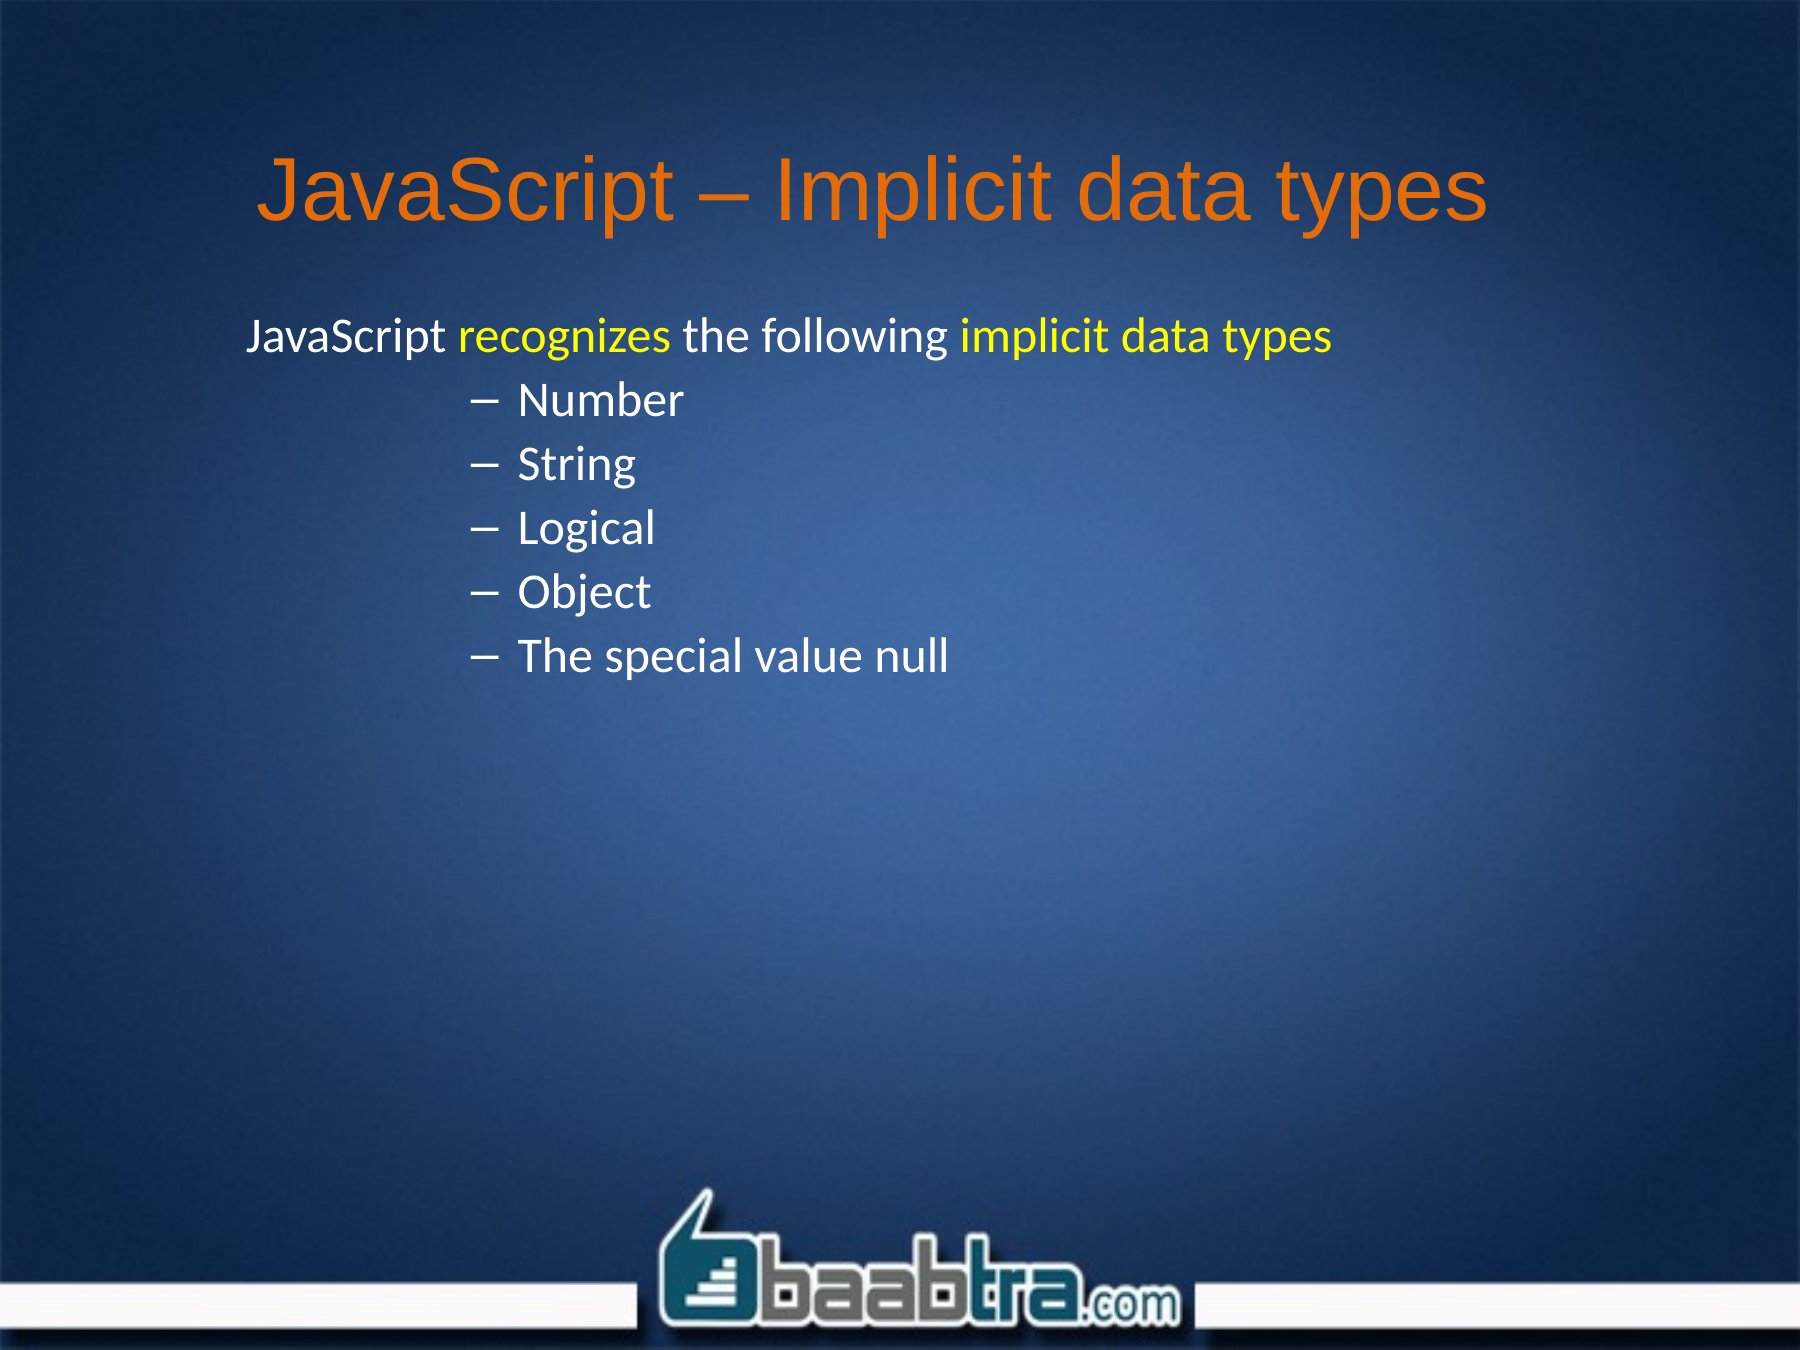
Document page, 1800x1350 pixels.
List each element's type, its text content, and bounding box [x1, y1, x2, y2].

picture [0, 0, 1800, 1350]
text_box JavaScript – Implicit data types [219, 91, 1570, 279]
text_box JavaScript recognizes the following implicit data types Number String Logical Object The special value null [230, 302, 1581, 1045]
